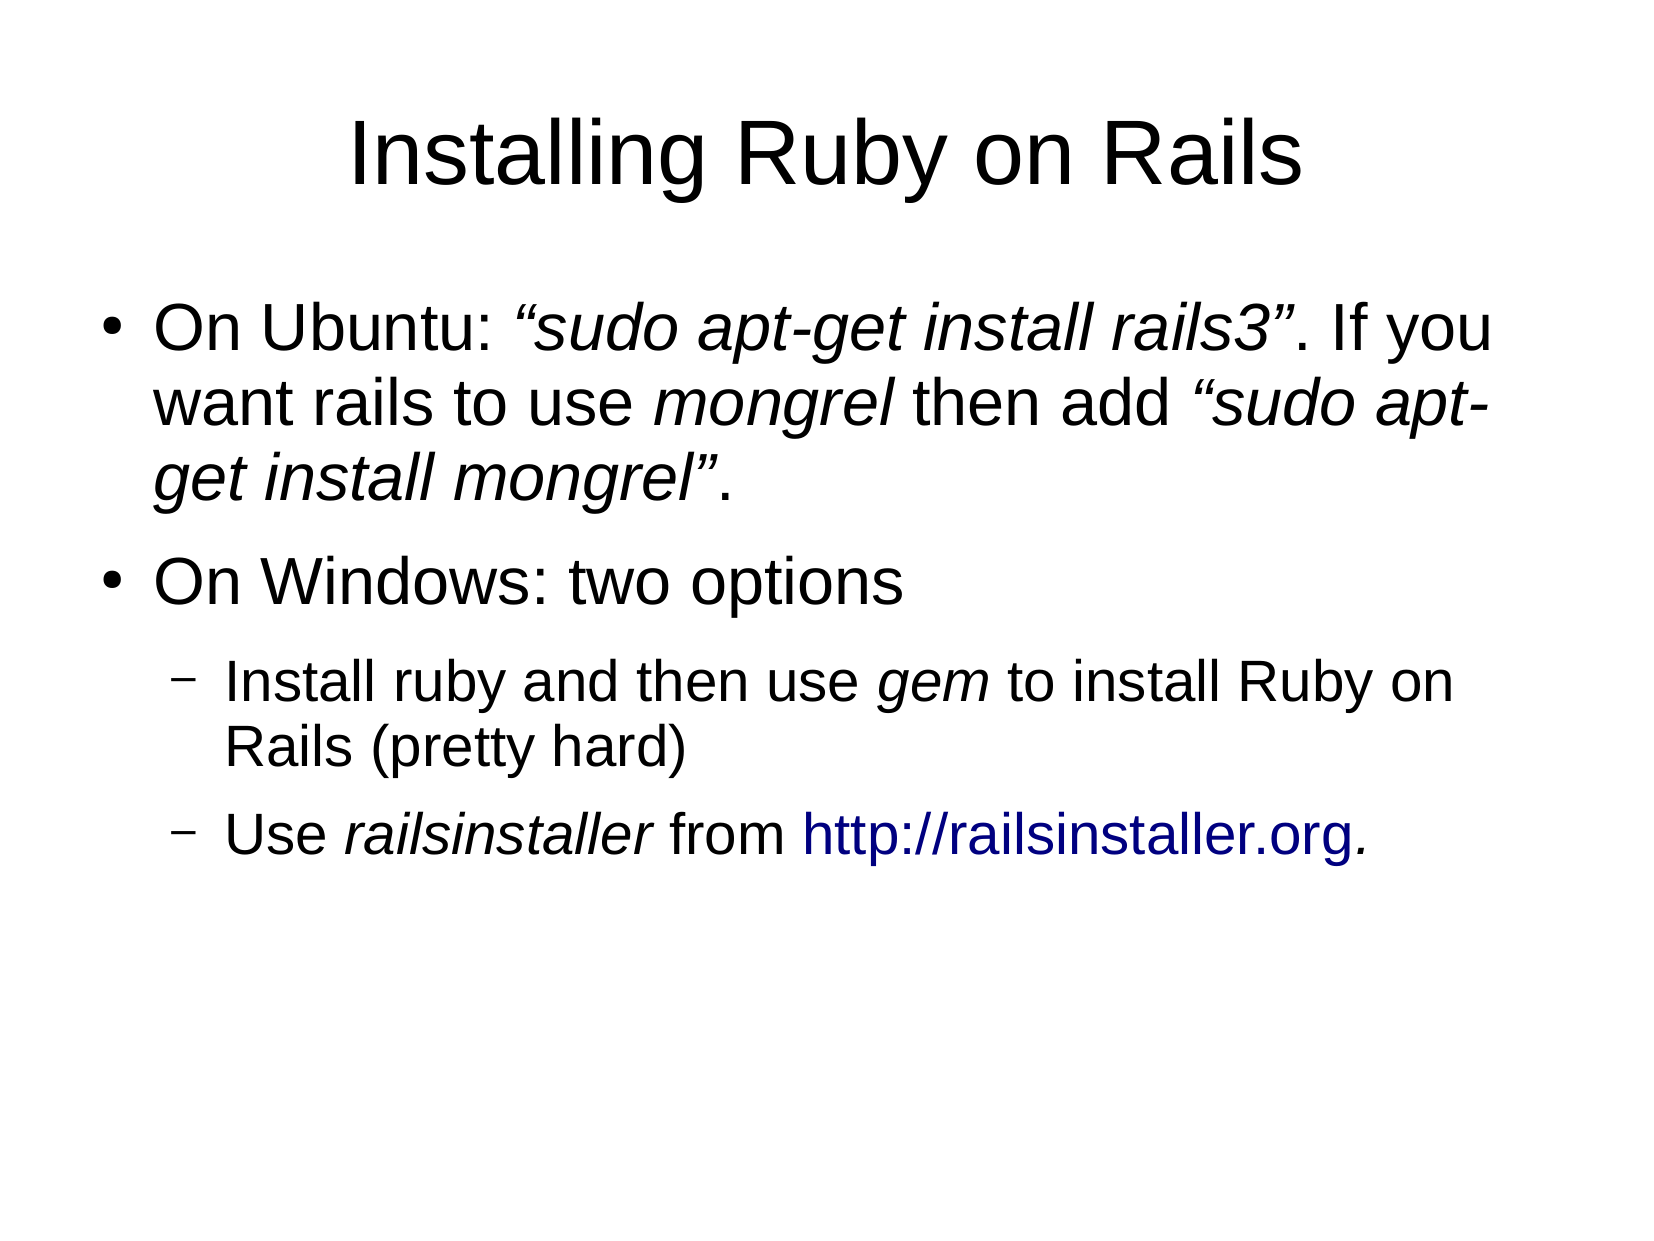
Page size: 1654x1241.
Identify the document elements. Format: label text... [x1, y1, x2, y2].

list On Ubuntu: “sudo apt-get install rails3”. If you want rails to use mongrel then add “sudo apt-get install mongrel”. On Windows: two options Install ruby and then use gem to install Ruby on Rails (pretty hard) Use railsinstaller from http://railsinstaller.org. [82, 290, 1538, 1010]
title Installing Ruby on Rails [82, 49, 1571, 257]
